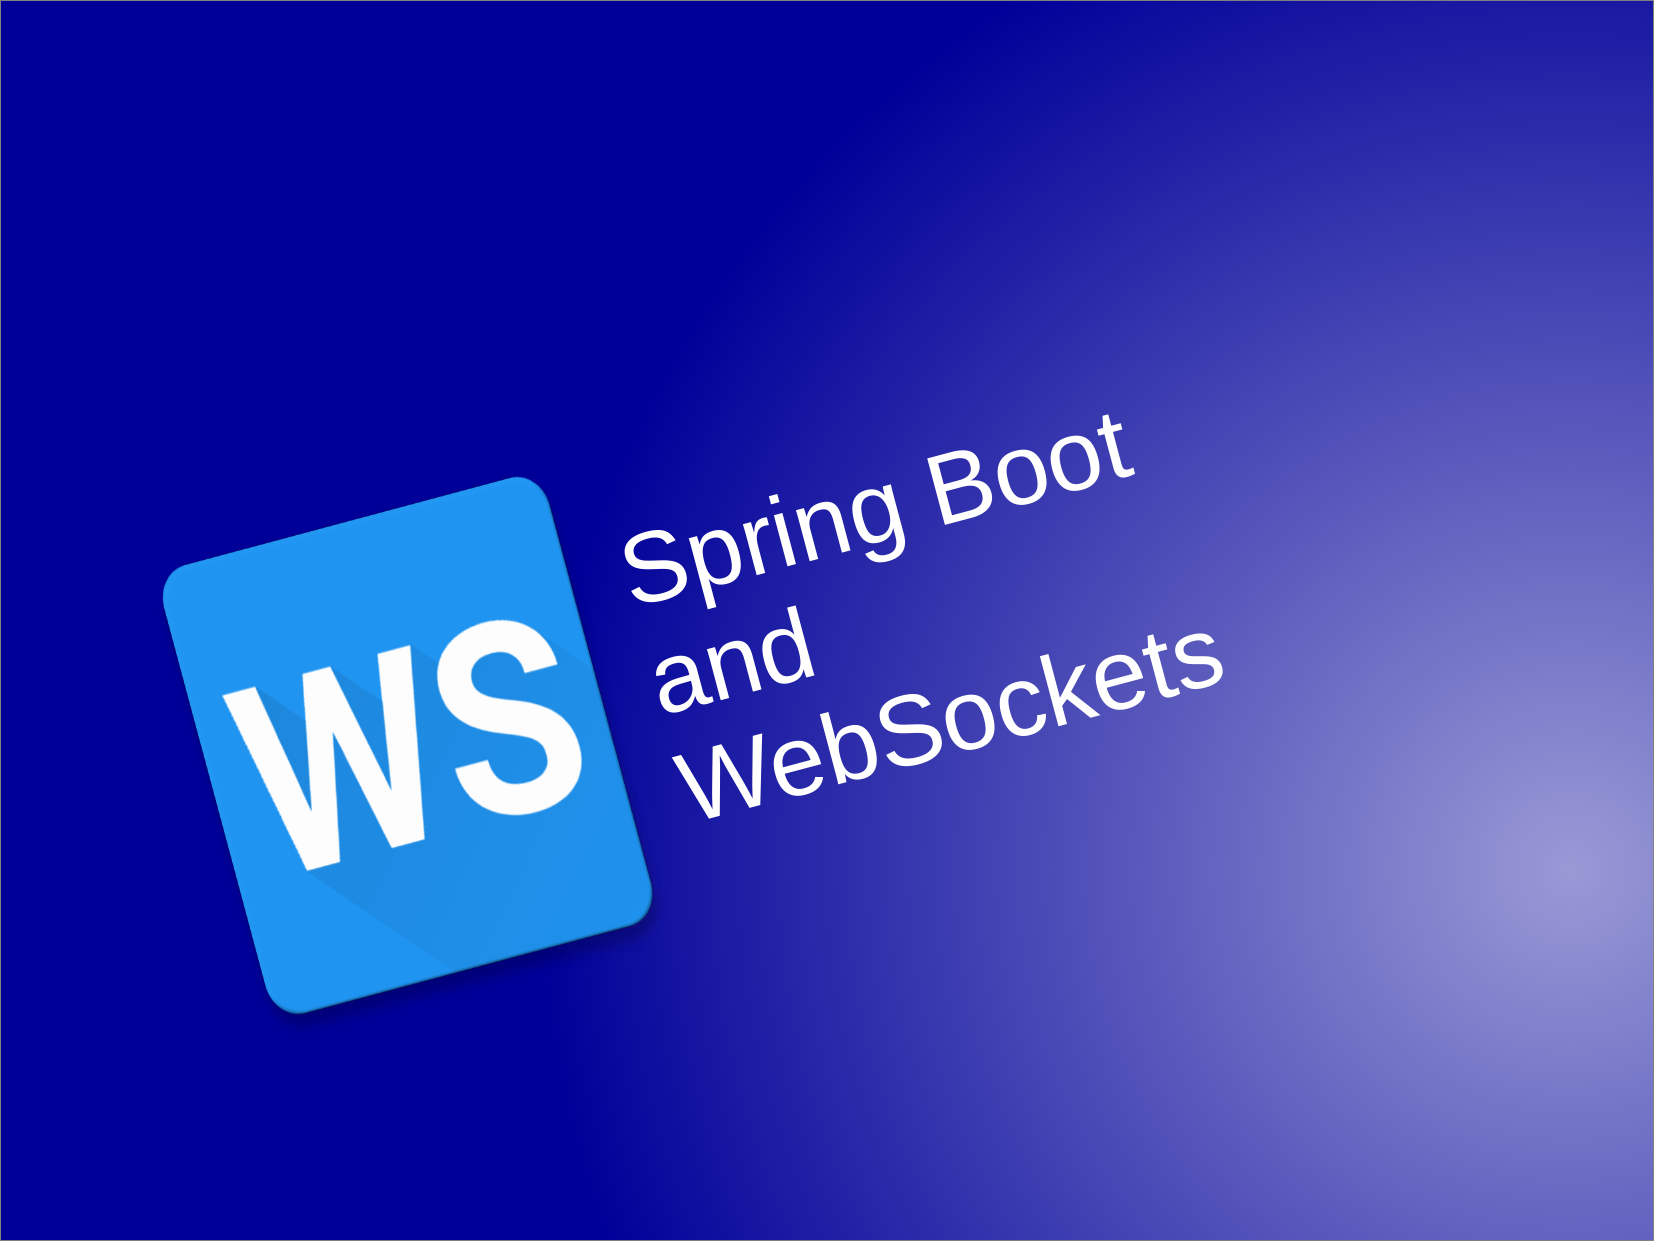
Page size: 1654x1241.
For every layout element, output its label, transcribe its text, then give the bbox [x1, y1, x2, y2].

text_box Spring Boot and WebSockets [592, 265, 1625, 857]
picture [88, 397, 726, 1093]
